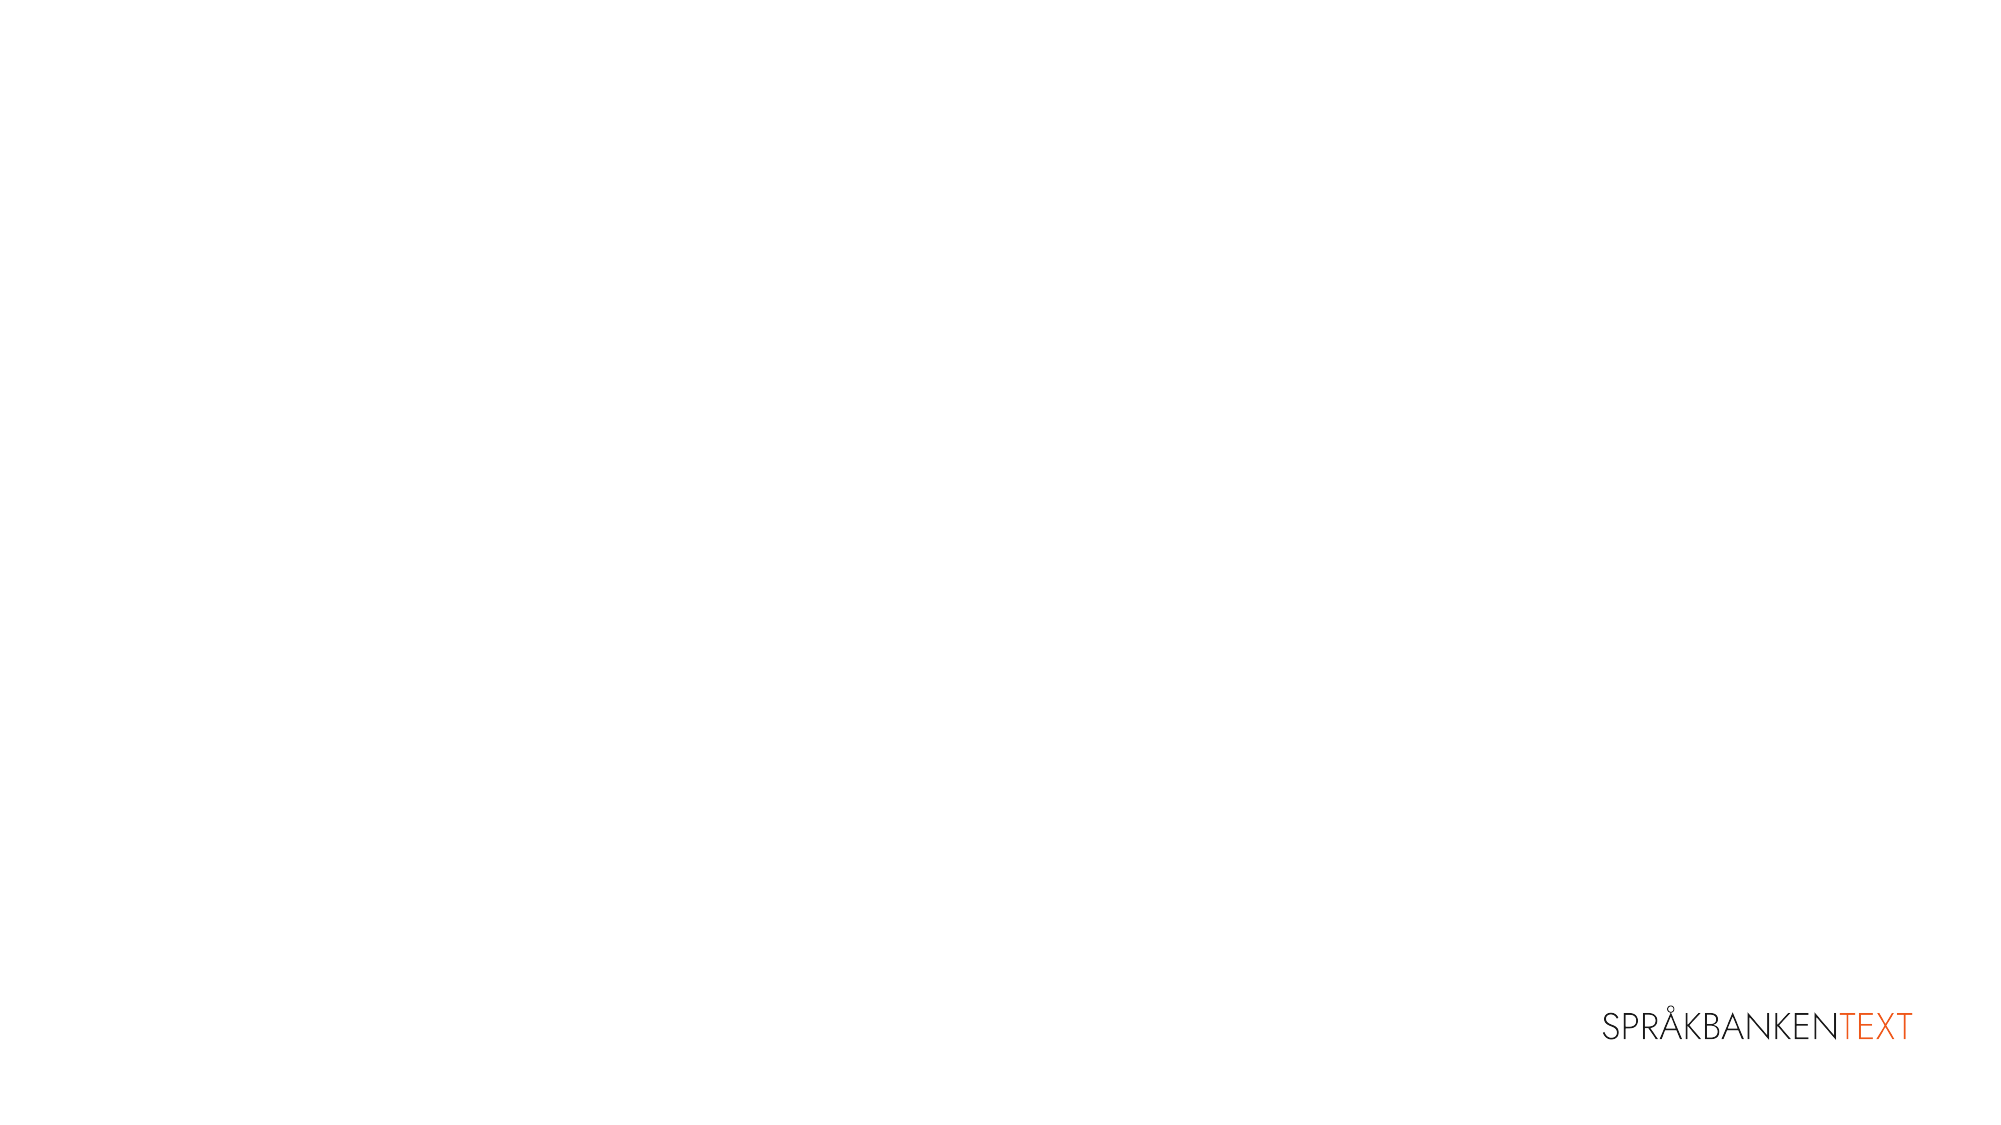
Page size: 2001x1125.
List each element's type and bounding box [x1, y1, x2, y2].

picture [1600, 998, 1959, 1125]
